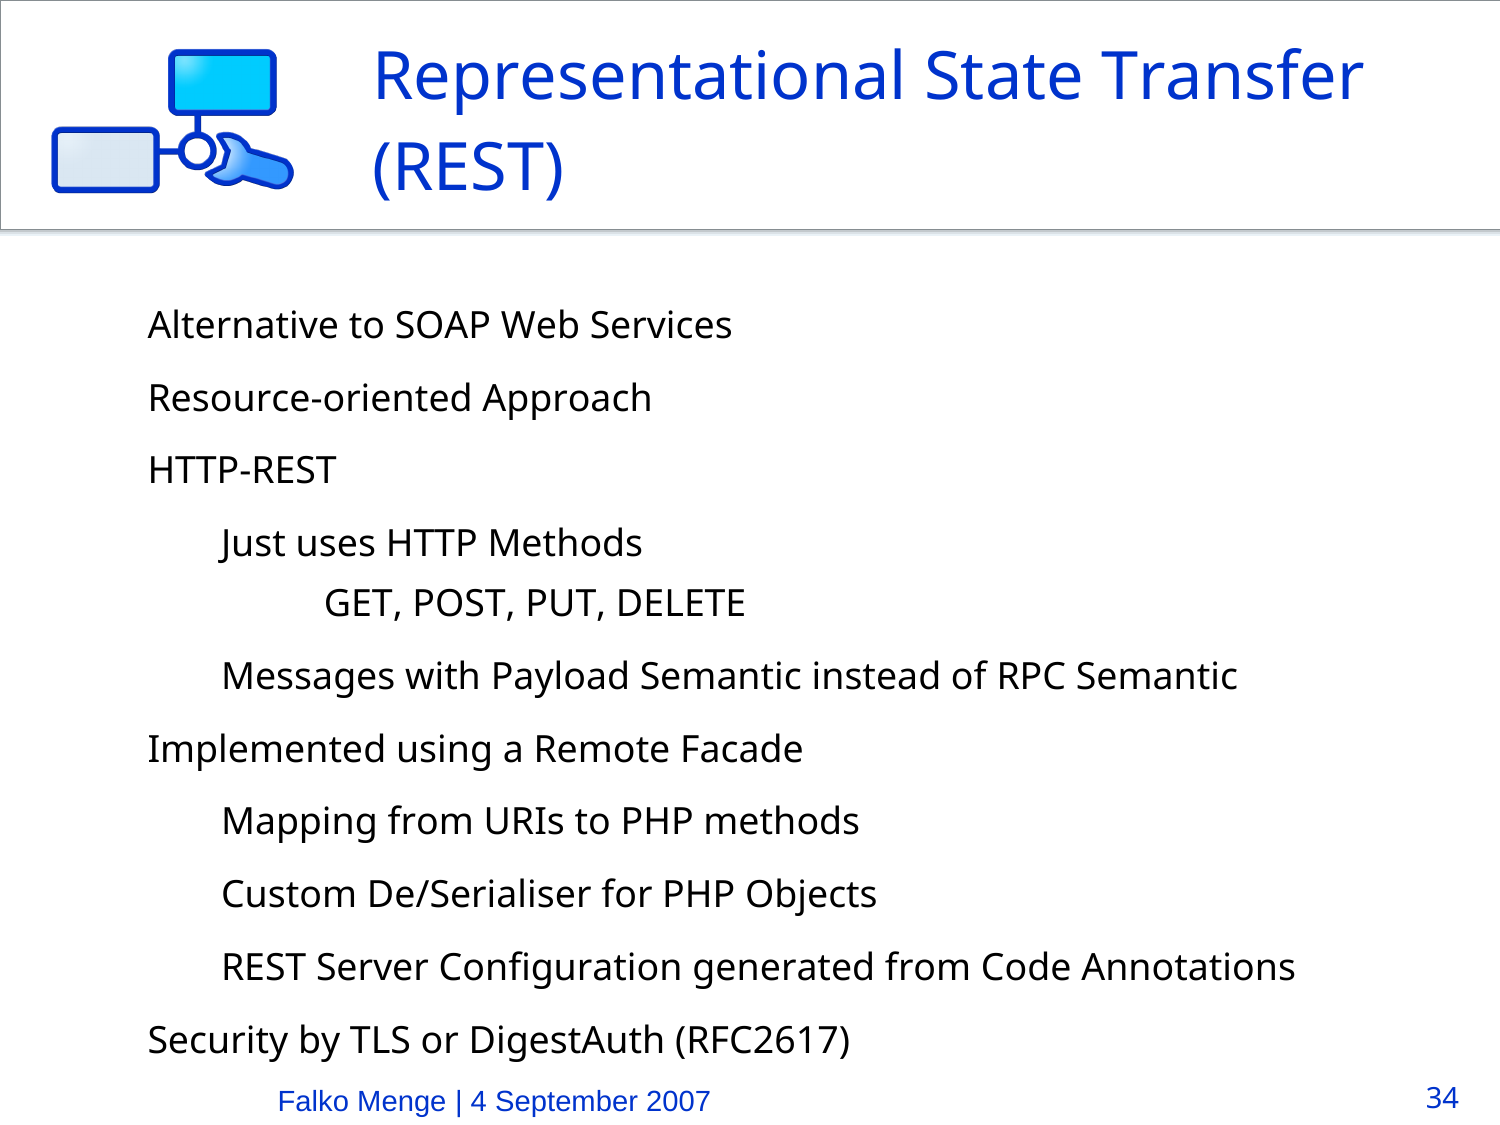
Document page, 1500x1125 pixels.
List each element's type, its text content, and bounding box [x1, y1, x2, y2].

title Representational State Transfer (REST) [372, 19, 1500, 221]
picture [8, 19, 310, 224]
list Alternative to SOAP Web Services Resource-oriented Approach HTTP-REST Just uses HTTP Methods GET, POST, PUT, DELETE Messages with Payload Semantic instead of RPC Semantic Implemented using a Remote Facade Mapping from URIs to PHP methods Custom De/Serialiser for PHP Objects REST Server Configuration generated from Code Annotations Security by TLS or DigestAuth (RFC2617) [117, 290, 1459, 1071]
picture [0, 230, 1500, 236]
